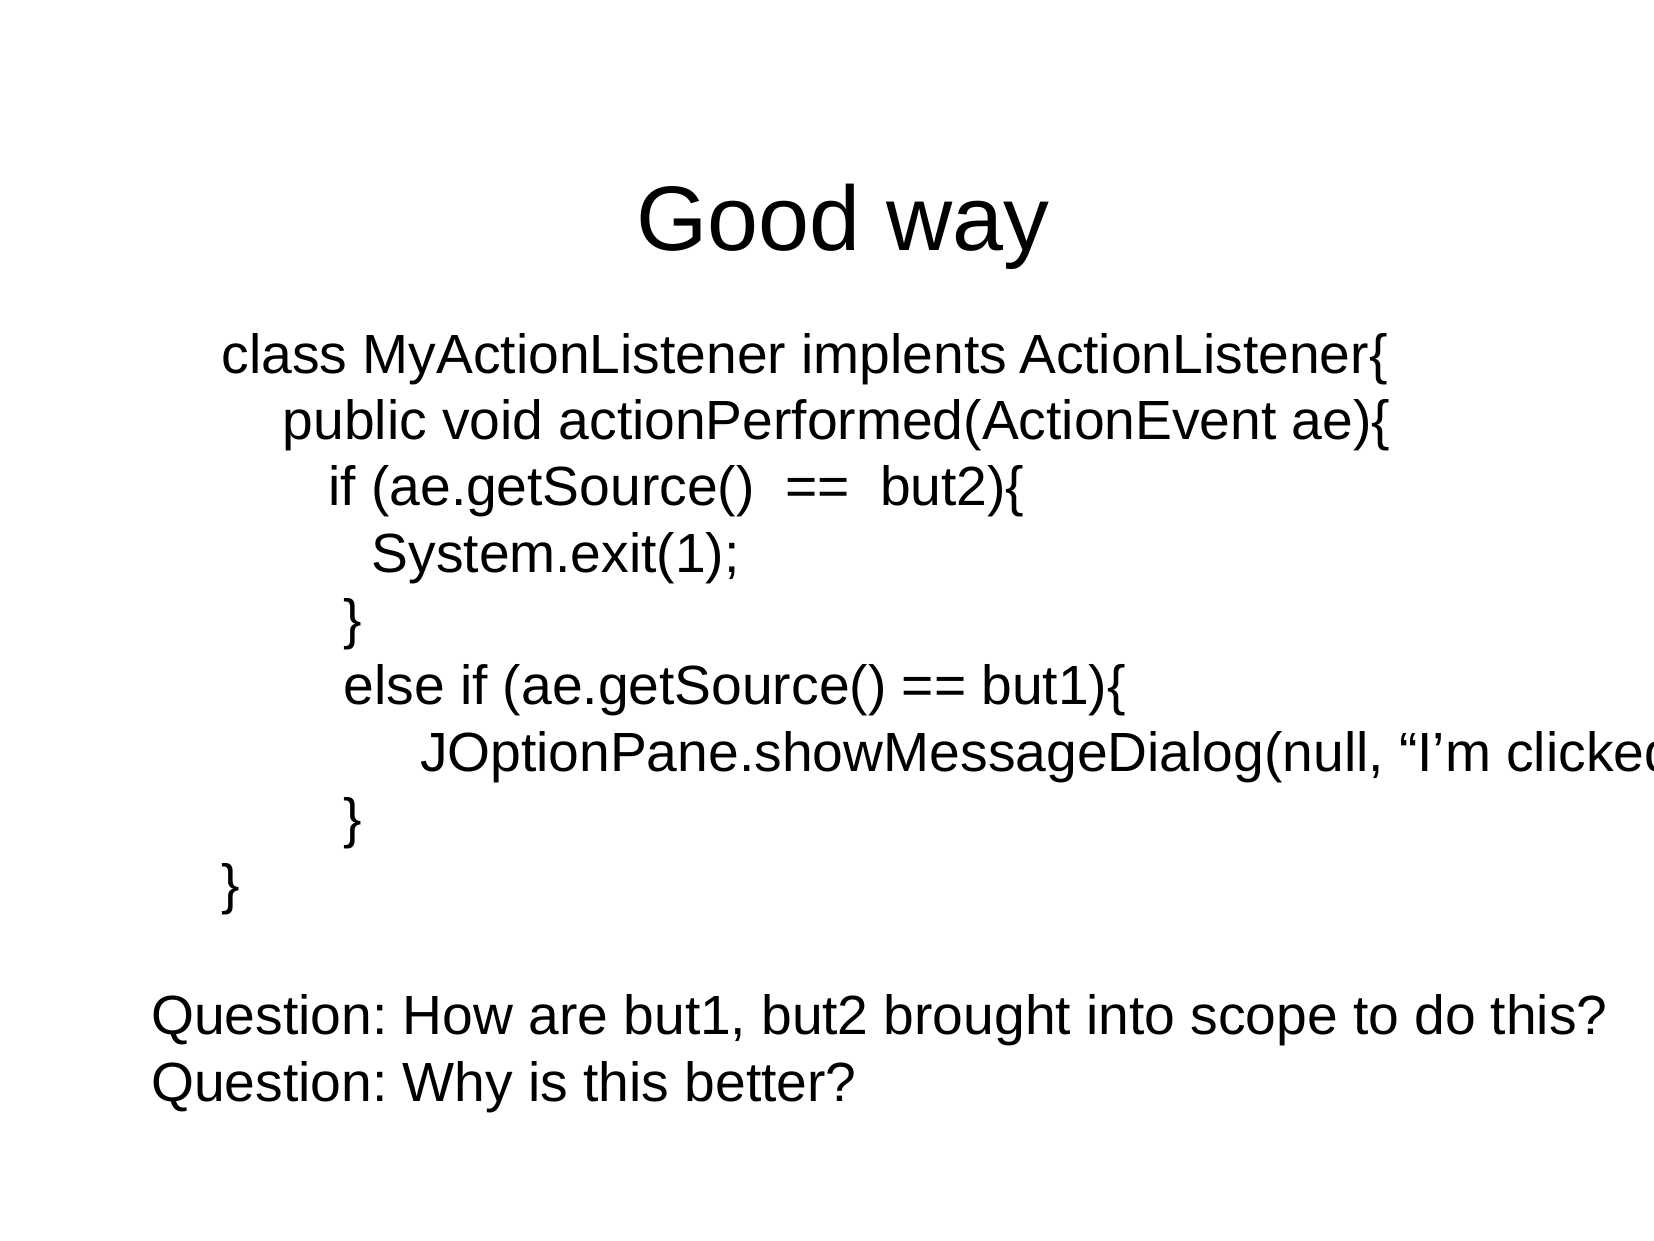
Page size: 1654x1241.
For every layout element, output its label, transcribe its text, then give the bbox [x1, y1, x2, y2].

text_box Question: How are but1, but2 brought into scope to do this? Question: Why is this better? [136, 971, 1625, 1120]
text_box class MyActionListener implents ActionListener{ public void actionPerformed(ActionEvent ae){ if (ae.getSource() == but2){ System.exit(1); } else if (ae.getSource() == but1){ JOptionPane.showMessageDialog(null, “I’m clicked”); } } [206, 310, 1654, 989]
title Good way [124, 110, 1530, 317]
